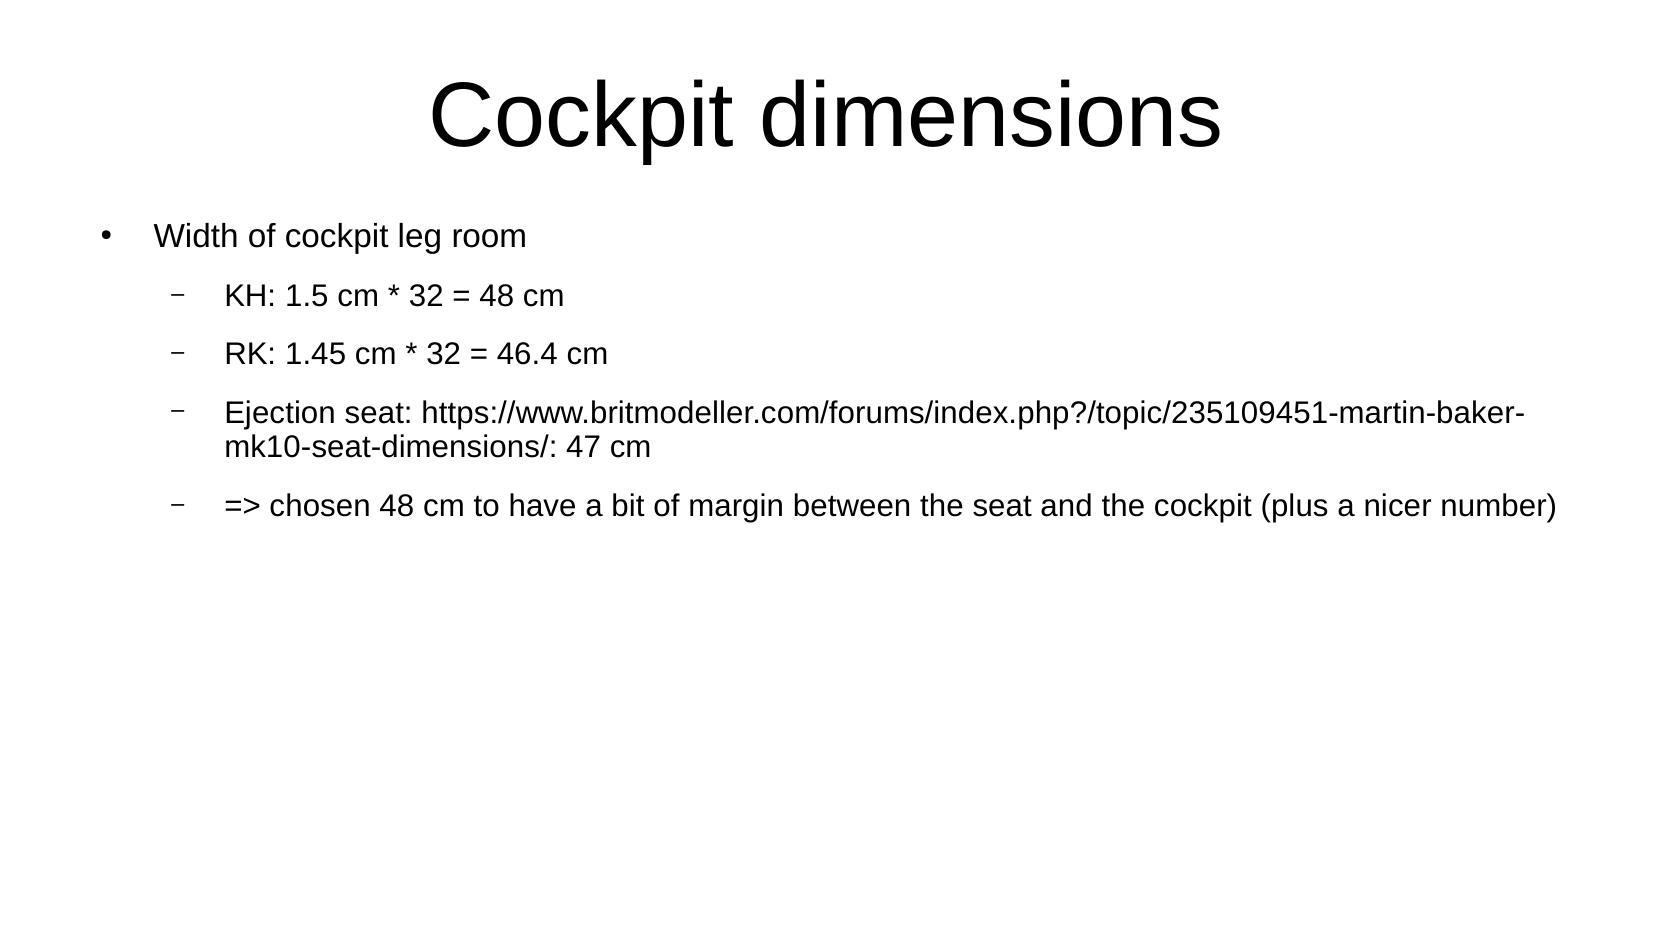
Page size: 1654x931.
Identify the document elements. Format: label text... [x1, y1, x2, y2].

title Cockpit dimensions [82, 37, 1571, 193]
list Width of cockpit leg room KH: 1.5 cm * 32 = 48 cm RK: 1.45 cm * 32 = 46.4 cm Ejection seat: https://www.britmodeller.com/forums/index.php?/topic/235109451-martin-baker-mk10-seat-dimensions/: 47 cm => chosen 48 cm to have a bit of margin between the seat and the cockpit (plus a nicer number) [82, 217, 1571, 758]
